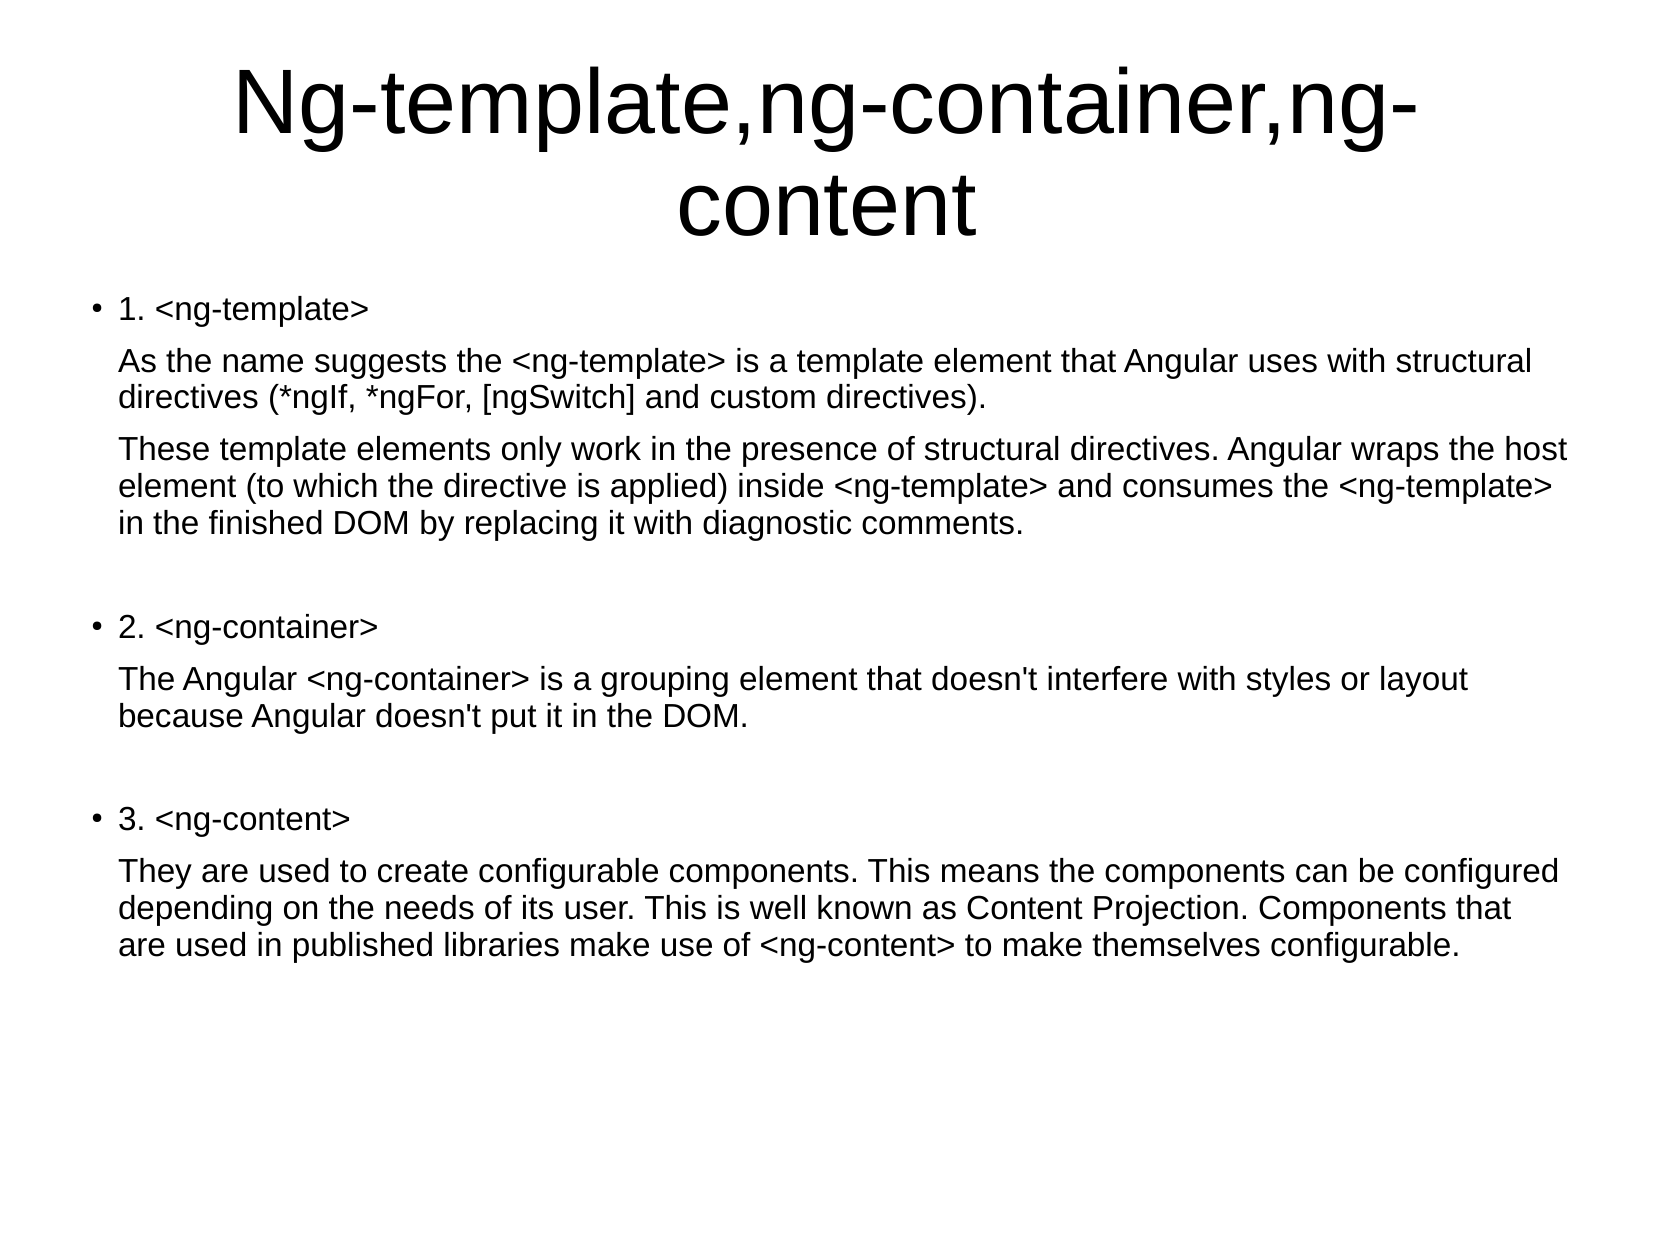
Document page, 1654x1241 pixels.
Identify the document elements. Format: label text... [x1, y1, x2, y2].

list 1. <ng-template> As the name suggests the <ng-template> is a template element that Angular uses with structural directives (*ngIf, *ngFor, [ngSwitch] and custom directives). These template elements only work in the presence of structural directives. Angular wraps the host element (to which the directive is applied) inside <ng-template> and consumes the <ng-template> in the finished DOM by replacing it with diagnostic comments. 2. <ng-container> The Angular <ng-container> is a grouping element that doesn't interfere with styles or layout because Angular doesn't put it in the DOM. 3. <ng-content> They are used to create configurable components. This means the components can be configured depending on the needs of its user. This is well known as Content Projection. Components that are used in published libraries make use of <ng-content> to make themselves configurable. [82, 290, 1571, 1010]
title Ng-template,ng-container,ng-content [82, 49, 1571, 257]
